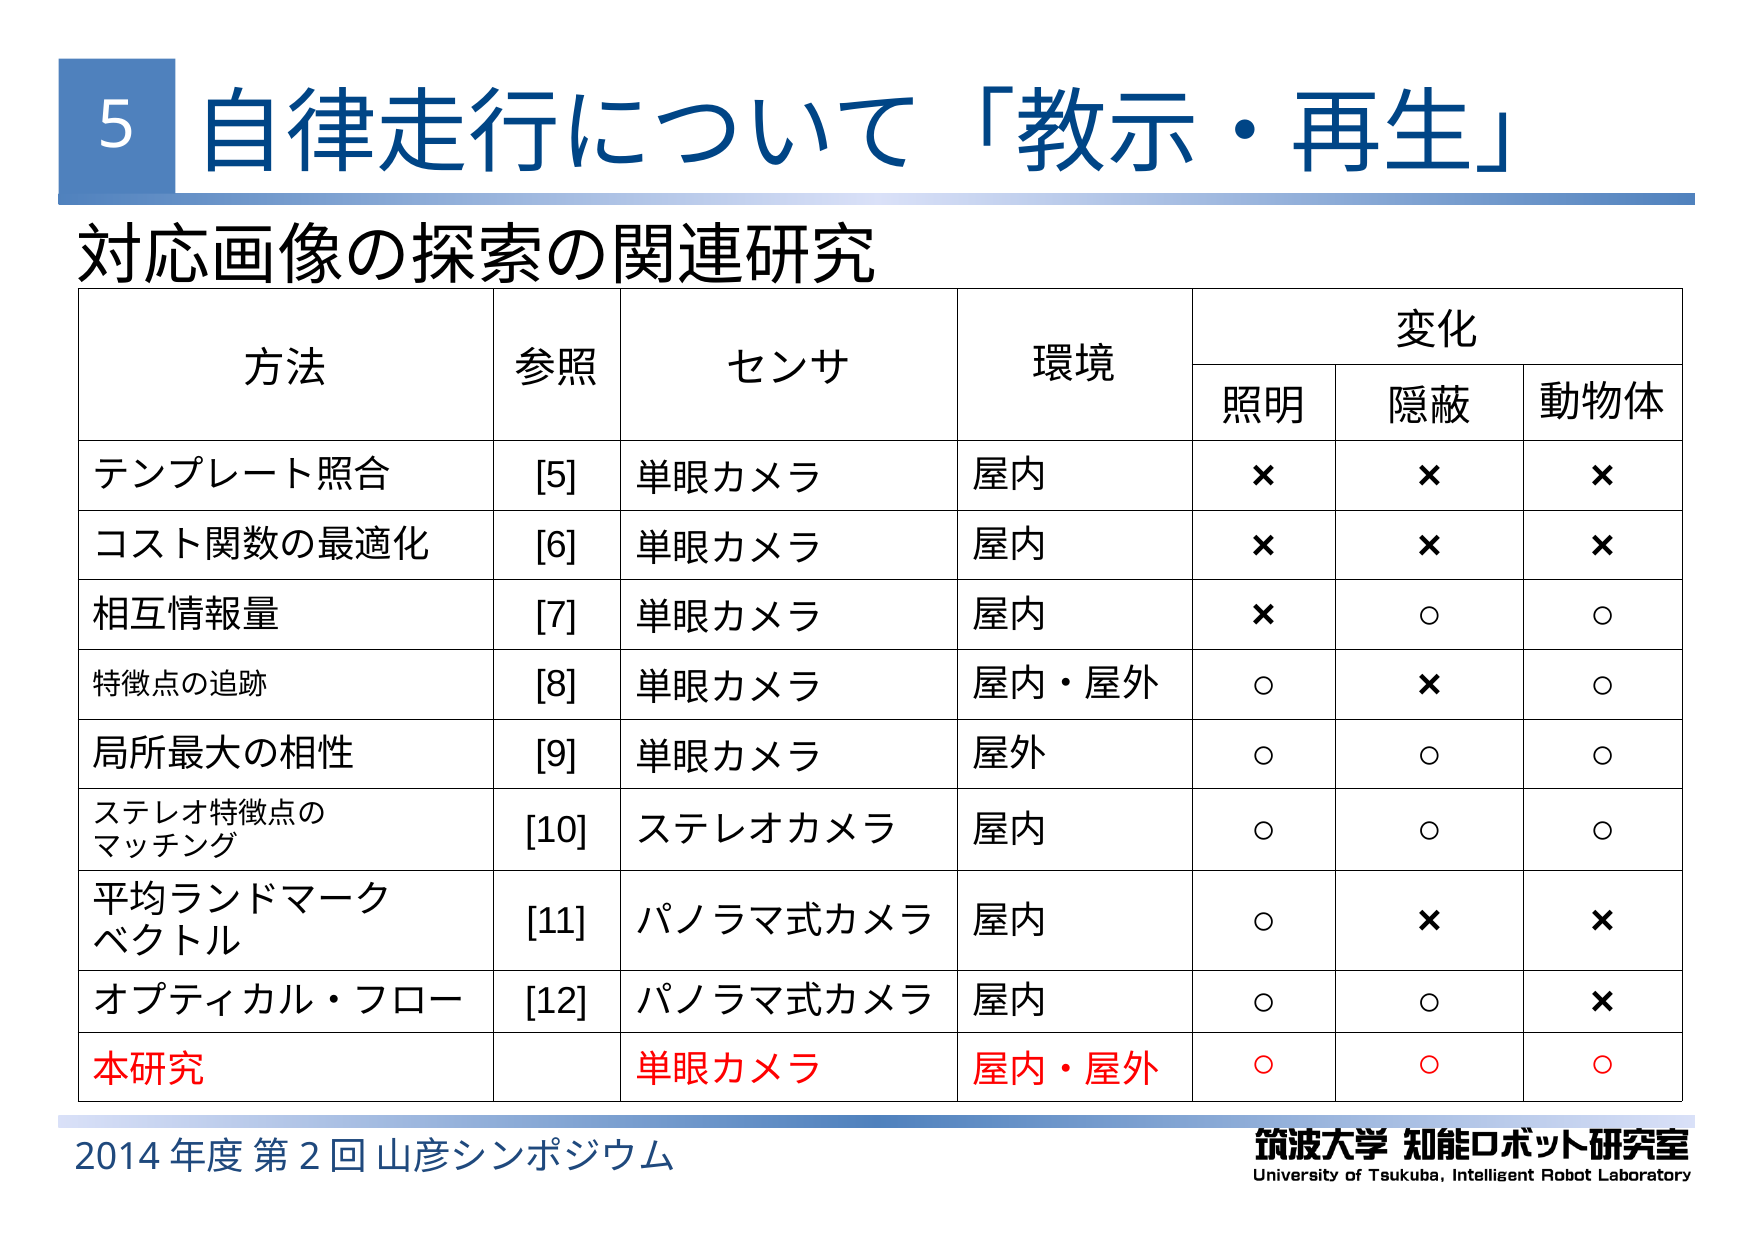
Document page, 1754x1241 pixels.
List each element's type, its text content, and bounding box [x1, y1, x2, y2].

table_cell ○ [1336, 580, 1523, 649]
table_cell 屋内 [958, 871, 1192, 970]
table_cell ○ [1193, 720, 1335, 788]
table_cell 局所最大の相性 [79, 720, 493, 788]
table_cell [7] [494, 580, 620, 649]
table_cell 隠蔽 [1336, 365, 1523, 440]
table_cell 照明 [1193, 365, 1335, 440]
table_cell テンプレート照合 [79, 441, 493, 510]
table_header センサ [621, 289, 957, 440]
table_cell 相互情報量 [79, 580, 493, 649]
table_cell × [1336, 511, 1523, 579]
table_cell ○ [1336, 1033, 1523, 1101]
table_cell [9] [494, 720, 620, 788]
table_cell × [1193, 511, 1335, 579]
table_cell 本研究 [79, 1033, 493, 1101]
table_cell コスト関数の最適化 [79, 511, 493, 579]
table_cell × [1524, 511, 1682, 579]
table_cell ○ [1193, 971, 1335, 1032]
table_cell ○ [1193, 789, 1335, 870]
table_cell ○ [1524, 1033, 1682, 1101]
table_cell ○ [1336, 971, 1523, 1032]
table_cell [8] [494, 650, 620, 719]
table_cell ○ [1336, 720, 1523, 788]
table_cell 単眼カメラ [621, 720, 957, 788]
table_cell 単眼カメラ [621, 511, 957, 579]
table_header 方法 [79, 302, 493, 440]
table_cell 屋内 [958, 580, 1192, 649]
table_cell ○ [1193, 871, 1335, 970]
table_cell 平均ランドマーク ベクトル [79, 871, 493, 970]
table_cell ○ [1524, 789, 1682, 870]
table_cell [10] [494, 789, 620, 870]
table_cell 屋内 [958, 971, 1192, 1032]
table_cell × [1524, 971, 1682, 1032]
table_cell パノラマ式カメラ [621, 971, 957, 1032]
table_cell [6] [494, 511, 620, 579]
table_cell 屋内 [958, 511, 1192, 579]
table_cell [5] [494, 441, 620, 510]
table_cell 動物体 [1524, 365, 1682, 440]
table_cell ○ [1524, 580, 1682, 649]
table_cell ステレオカメラ [621, 789, 957, 870]
table_cell × [1193, 441, 1335, 510]
table_cell ステレオ特徴点の マッチング [79, 789, 493, 870]
table_cell 単眼カメラ [621, 580, 957, 649]
title 自律走行について「教示・再生」 [193, 61, 1651, 205]
table_cell 単眼カメラ [621, 441, 957, 510]
table_header 変化 [1193, 289, 1682, 364]
table_cell [11] [494, 871, 620, 970]
table_cell × [1193, 580, 1335, 649]
table_cell ○ [1524, 650, 1682, 719]
table_cell 単眼カメラ [621, 650, 957, 719]
table_cell × [1336, 441, 1523, 510]
table_cell パノラマ式カメラ [621, 871, 957, 970]
table_cell ○ [1336, 789, 1523, 870]
table_cell ○ [1193, 650, 1335, 719]
text_box 対応画像の探索の関連研究 [62, 208, 893, 302]
table_cell 屋内 [958, 441, 1192, 510]
table_header 参照 [494, 302, 620, 440]
table_cell × [1524, 441, 1682, 510]
table_cell オプティカル・フロー [79, 971, 493, 1032]
table_cell [12] [494, 971, 620, 1032]
table_cell 単眼カメラ [621, 1033, 957, 1101]
table_cell ○ [1524, 720, 1682, 788]
table_cell 屋内・屋外 [958, 650, 1192, 719]
table_cell 屋内・屋外 [958, 1033, 1192, 1101]
table_cell 屋外 [958, 720, 1192, 788]
table_cell × [1336, 871, 1523, 970]
table_cell ○ [1193, 1033, 1335, 1101]
picture [1252, 1127, 1691, 1182]
table_cell [494, 1033, 620, 1101]
table_header 環境 [958, 289, 1192, 440]
table_cell × [1336, 650, 1523, 719]
table_cell 屋内 [958, 789, 1192, 870]
table_cell 特徴点の追跡 [79, 650, 493, 719]
table_cell × [1524, 871, 1682, 970]
